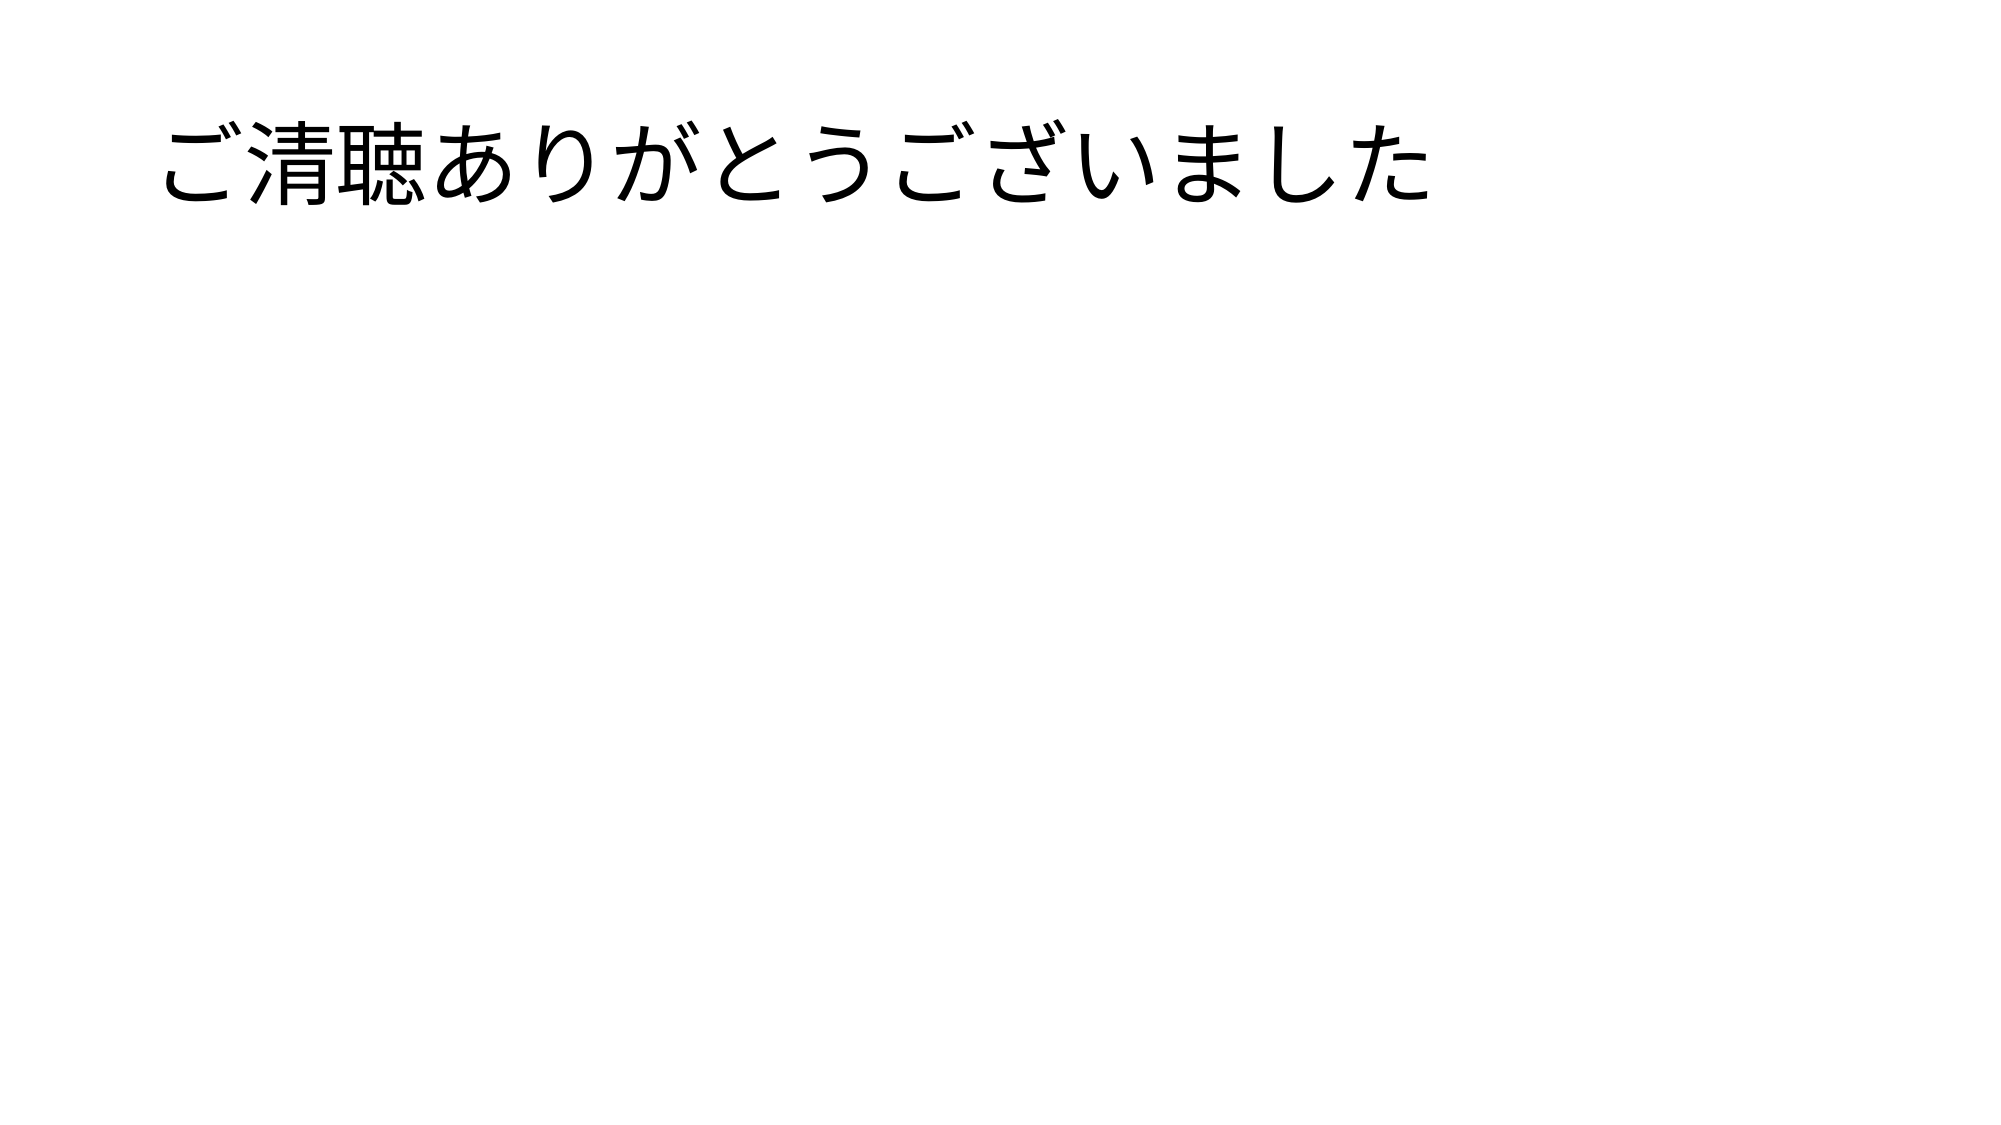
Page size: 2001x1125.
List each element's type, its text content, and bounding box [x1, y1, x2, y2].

title ご清聴ありがとうございました [137, 59, 1863, 278]
